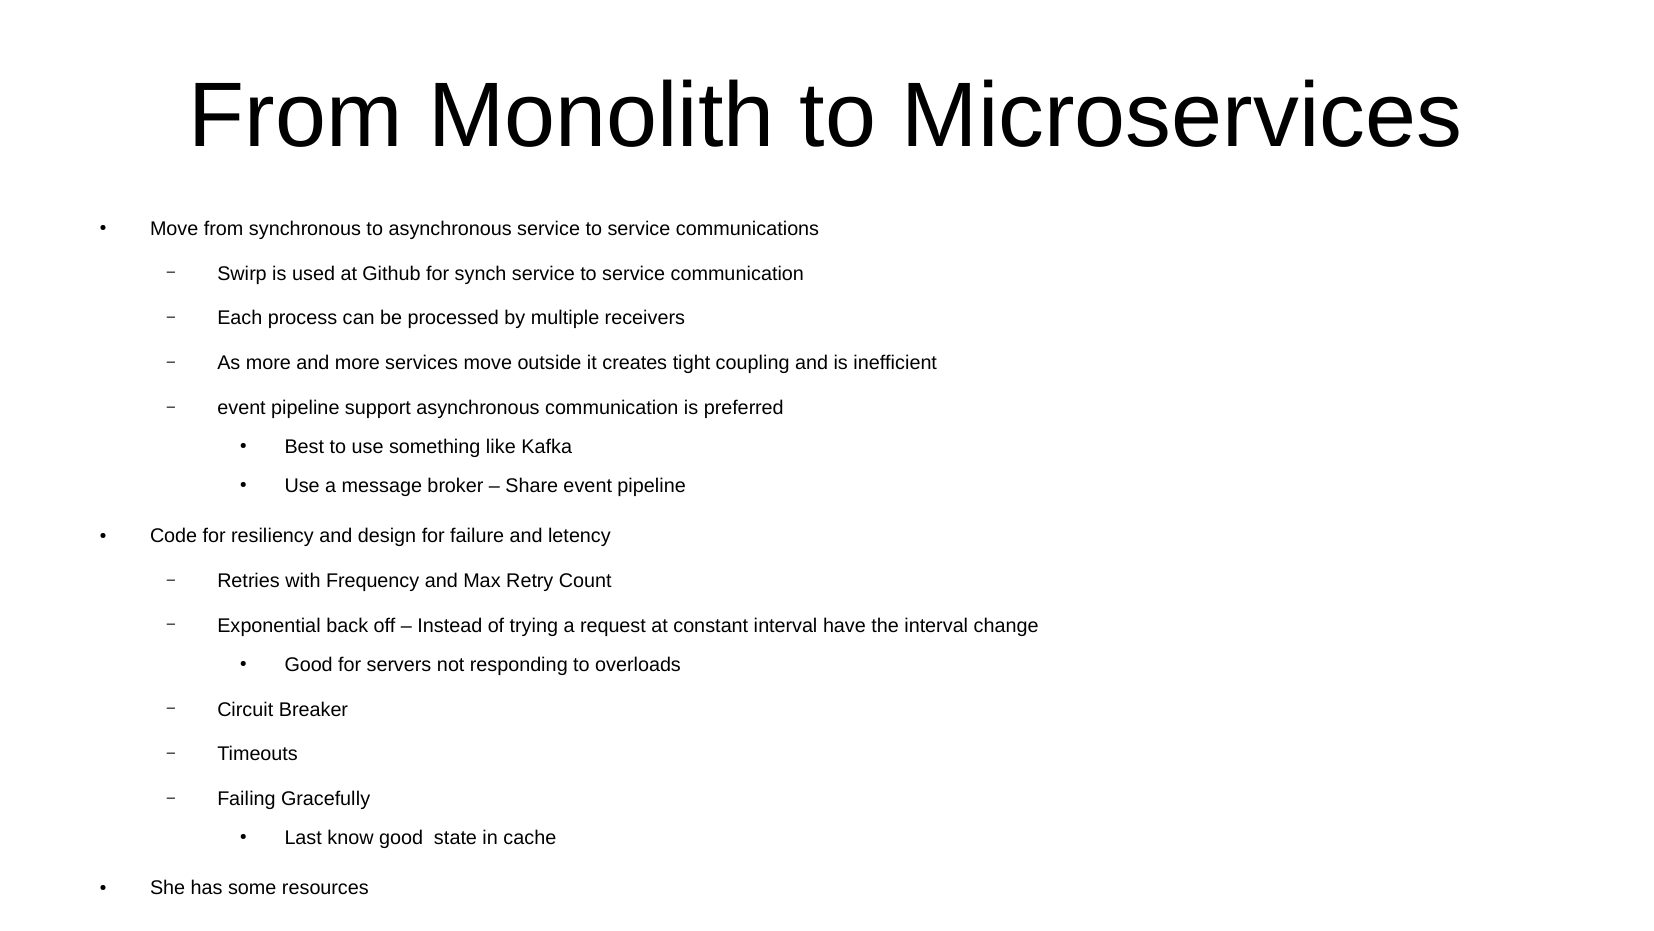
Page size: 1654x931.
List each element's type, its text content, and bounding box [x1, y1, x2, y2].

title From Monolith to Microservices [82, 37, 1571, 193]
list Move from synchronous to asynchronous service to service communications Swirp is used at Github for synch service to service communication Each process can be processed by multiple receivers As more and more services move outside it creates tight coupling and is inefficient event pipeline support asynchronous communication is preferred Best to use something like Kafka Use a message broker – Share event pipeline Code for resiliency and design for failure and letency Retries with Frequency and Max Retry Count Exponential back off – Instead of trying a request at constant interval have the interval change Good for servers not responding to overloads Circuit Breaker Timeouts Failing Gracefully Last know good state in cache She has some resources [82, 217, 1636, 901]
